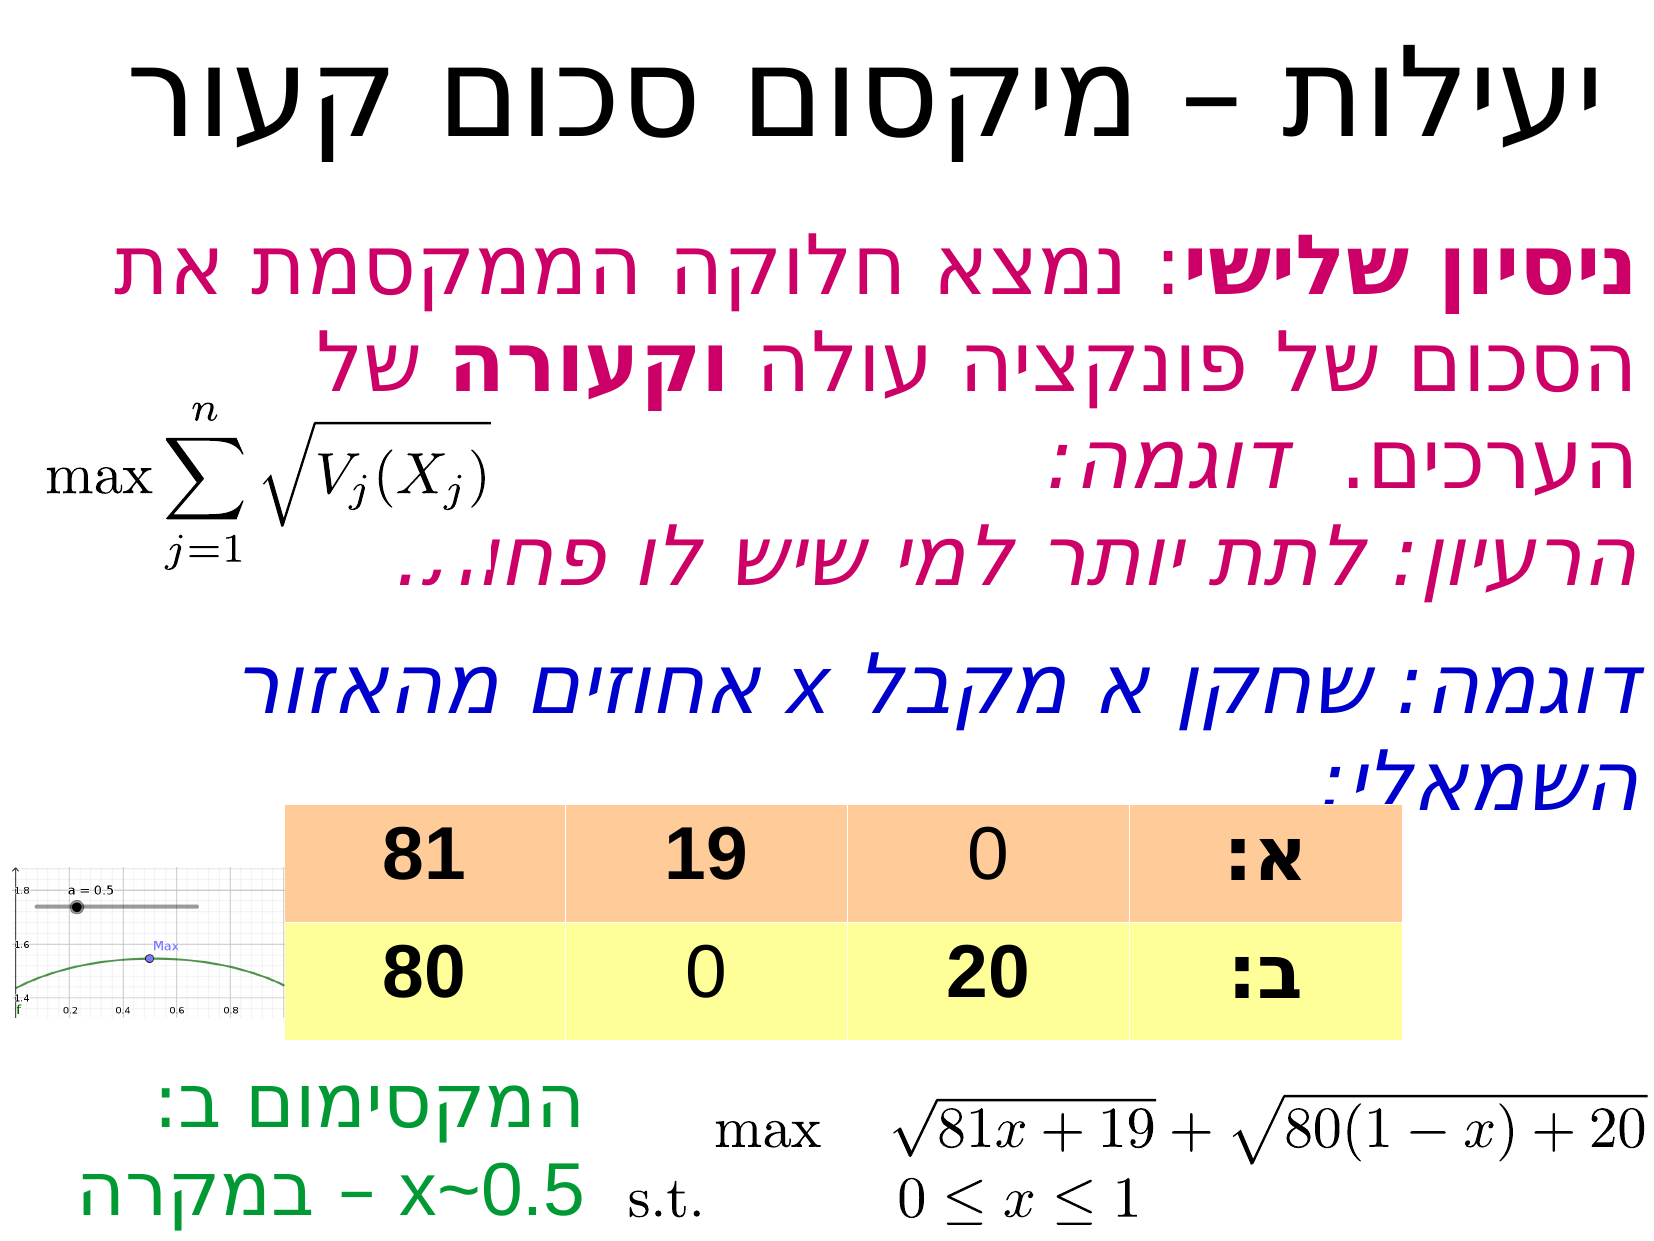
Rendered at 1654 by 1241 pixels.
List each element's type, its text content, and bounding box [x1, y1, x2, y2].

text_box המקסימום ב: x~0.5 – במקרה הזה הוגן! [0, 1051, 601, 1241]
text_box דוגמה: שחקן א מקבל x אחוזים מהאזור השמאלי: [0, 628, 1654, 766]
text_box ניסיון שלישי: נמצא חלוקה הממקסמת את הסכום של פונקציה עולה וקעורה של הערכים. דוגמה: הרעיון: לתת יותר למי שיש לו פחות. [0, 210, 1654, 501]
table_header 19 [566, 805, 847, 922]
picture [12, 867, 285, 1018]
table_header 81 [285, 805, 565, 922]
table_cell ב: [1130, 923, 1402, 1040]
table_header א: [1130, 805, 1402, 922]
text_box [627, 1094, 1648, 1225]
table_cell 20 [848, 923, 1129, 1040]
table_cell 80 [285, 923, 565, 1040]
table_cell 0 [566, 923, 847, 1040]
table_header 0 [848, 805, 1129, 922]
title יעילות – מיקסום סכום קעור [30, 7, 1654, 166]
text_box [45, 402, 491, 571]
